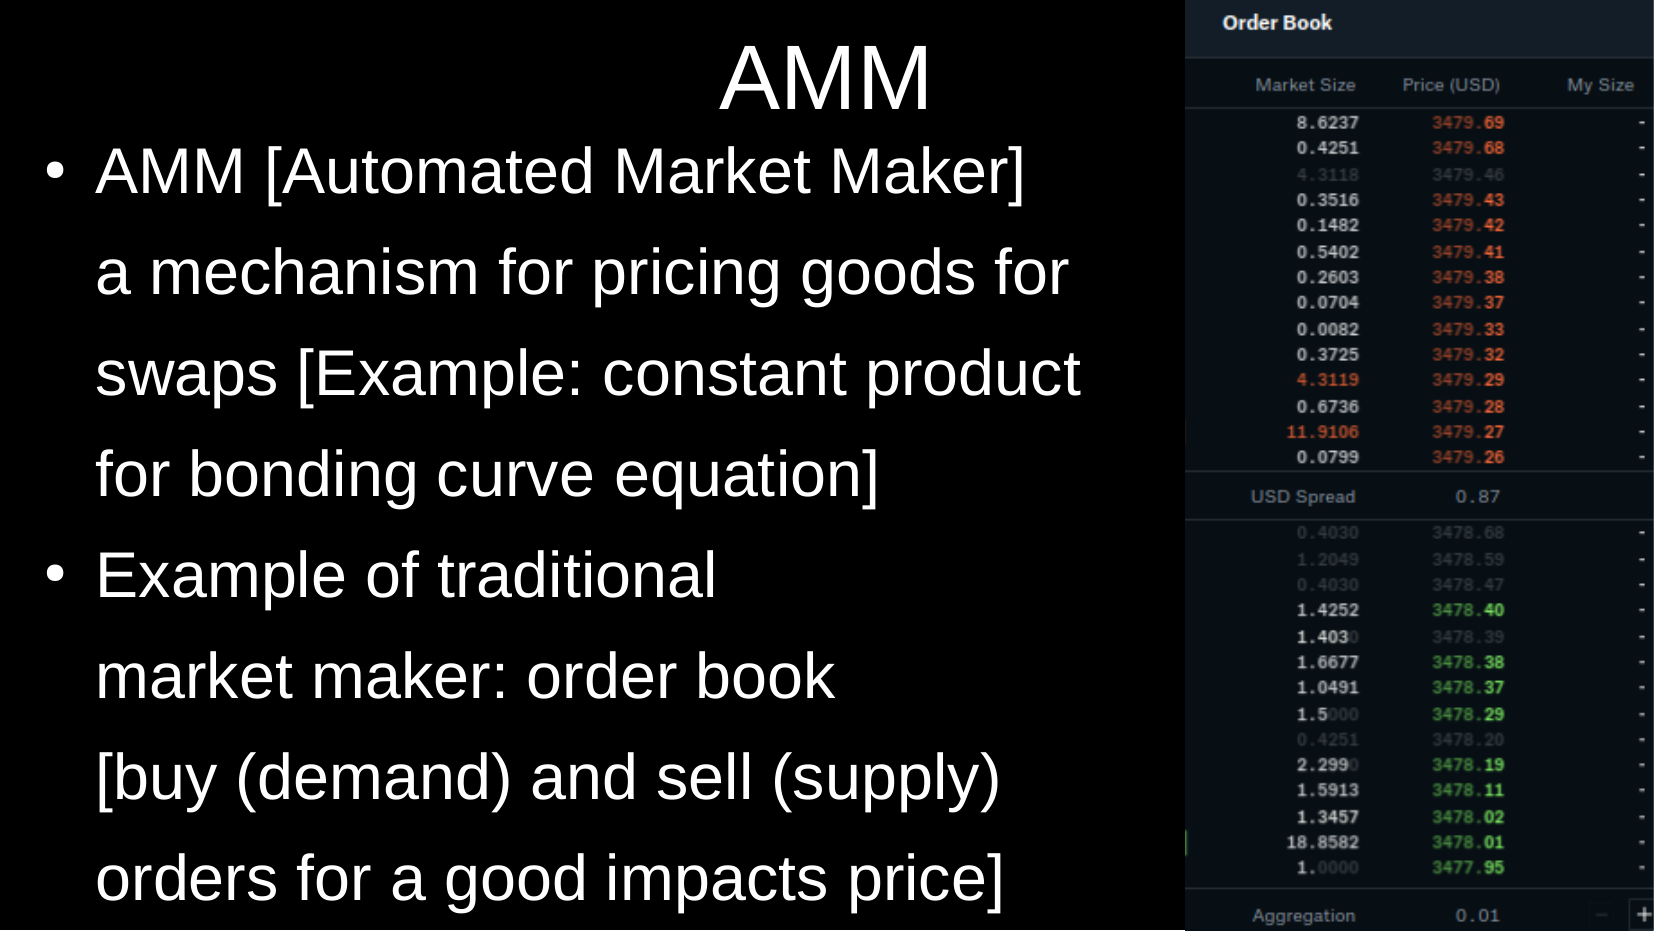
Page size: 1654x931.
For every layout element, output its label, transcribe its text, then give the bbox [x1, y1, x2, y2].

picture [1185, 0, 1654, 931]
title AMM [82, 0, 1185, 135]
list AMM [Automated Market Maker] a mechanism for pricing goods for swaps [Example: constant product for bonding curve equation] Example of traditional market maker: order book [buy (demand) and sell (supply) orders for a good impacts price] [26, 135, 1185, 916]
